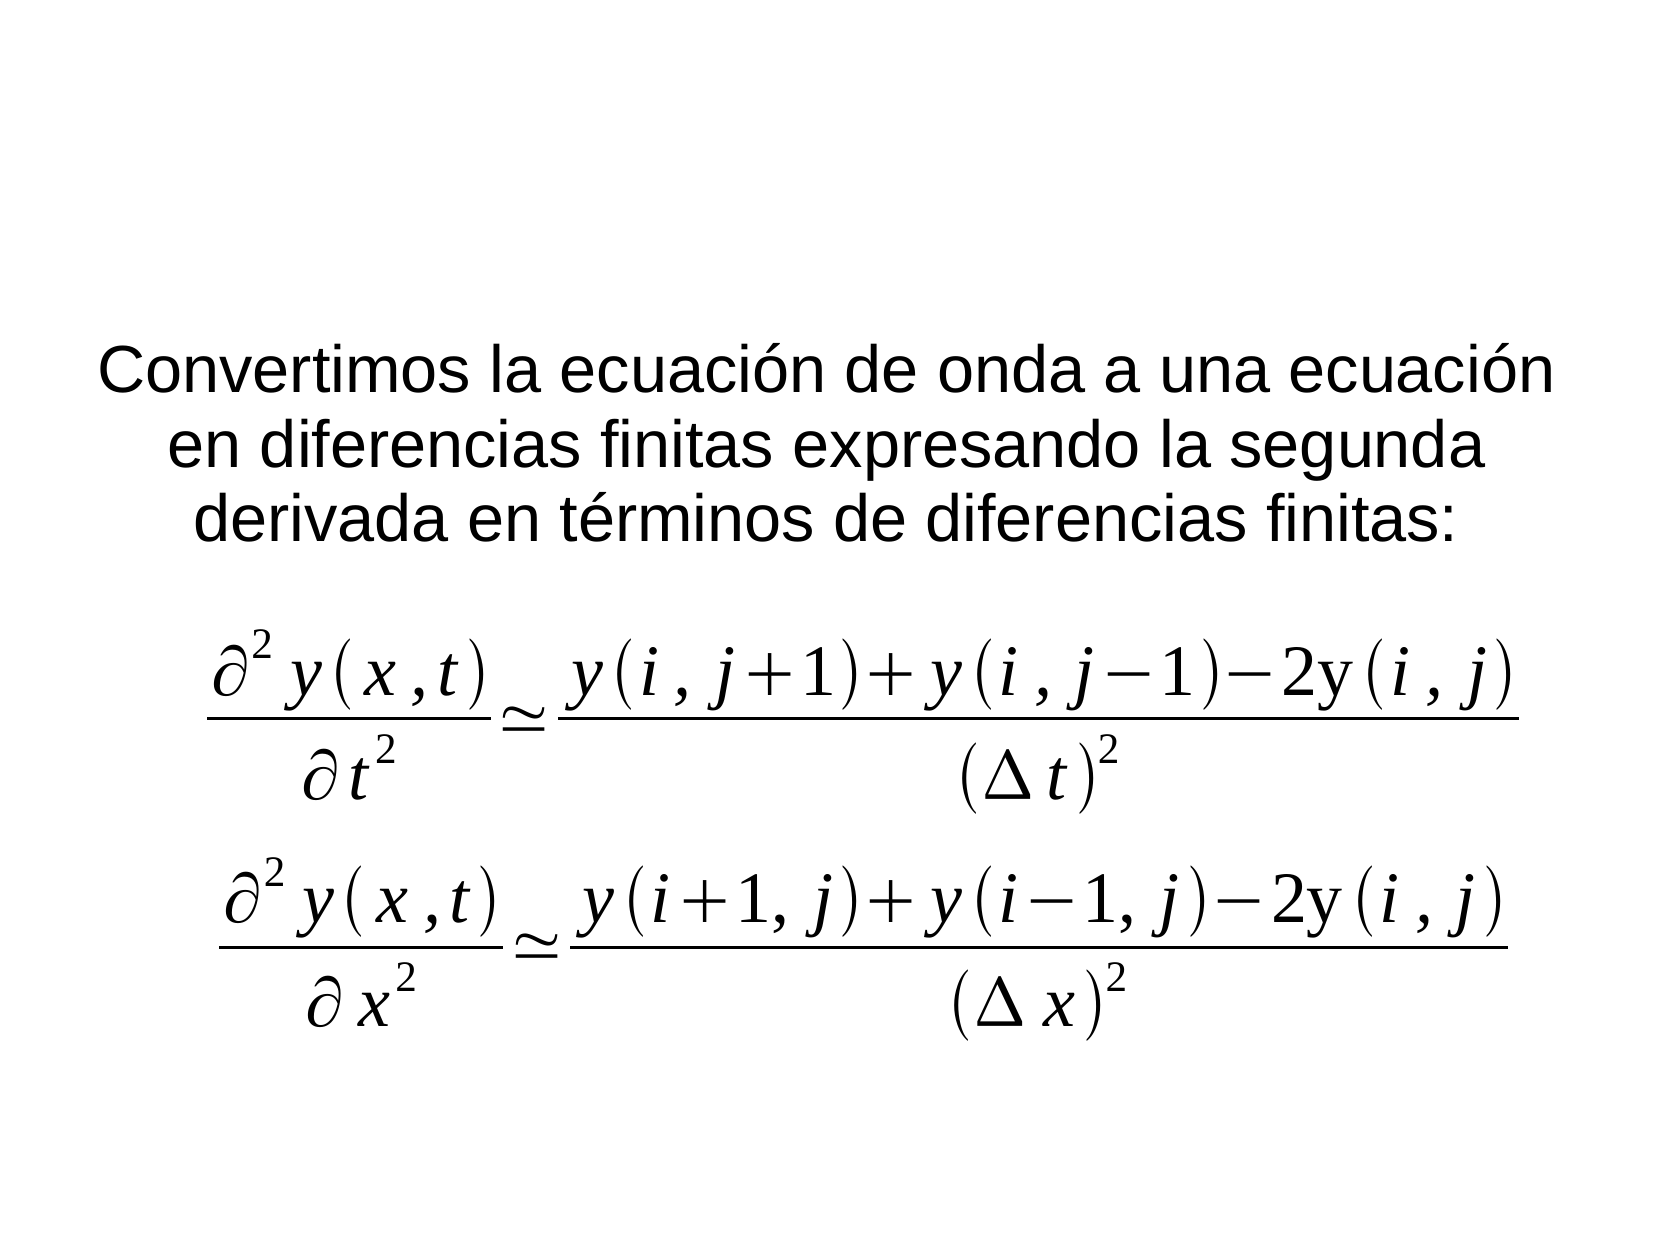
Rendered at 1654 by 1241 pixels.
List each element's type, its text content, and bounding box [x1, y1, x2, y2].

subtitle Convertimos la ecuación de onda a una ecuación en diferencias finitas expresando la segunda derivada en términos de diferencias finitas: [82, 297, 1571, 591]
chart [197, 620, 1529, 1046]
